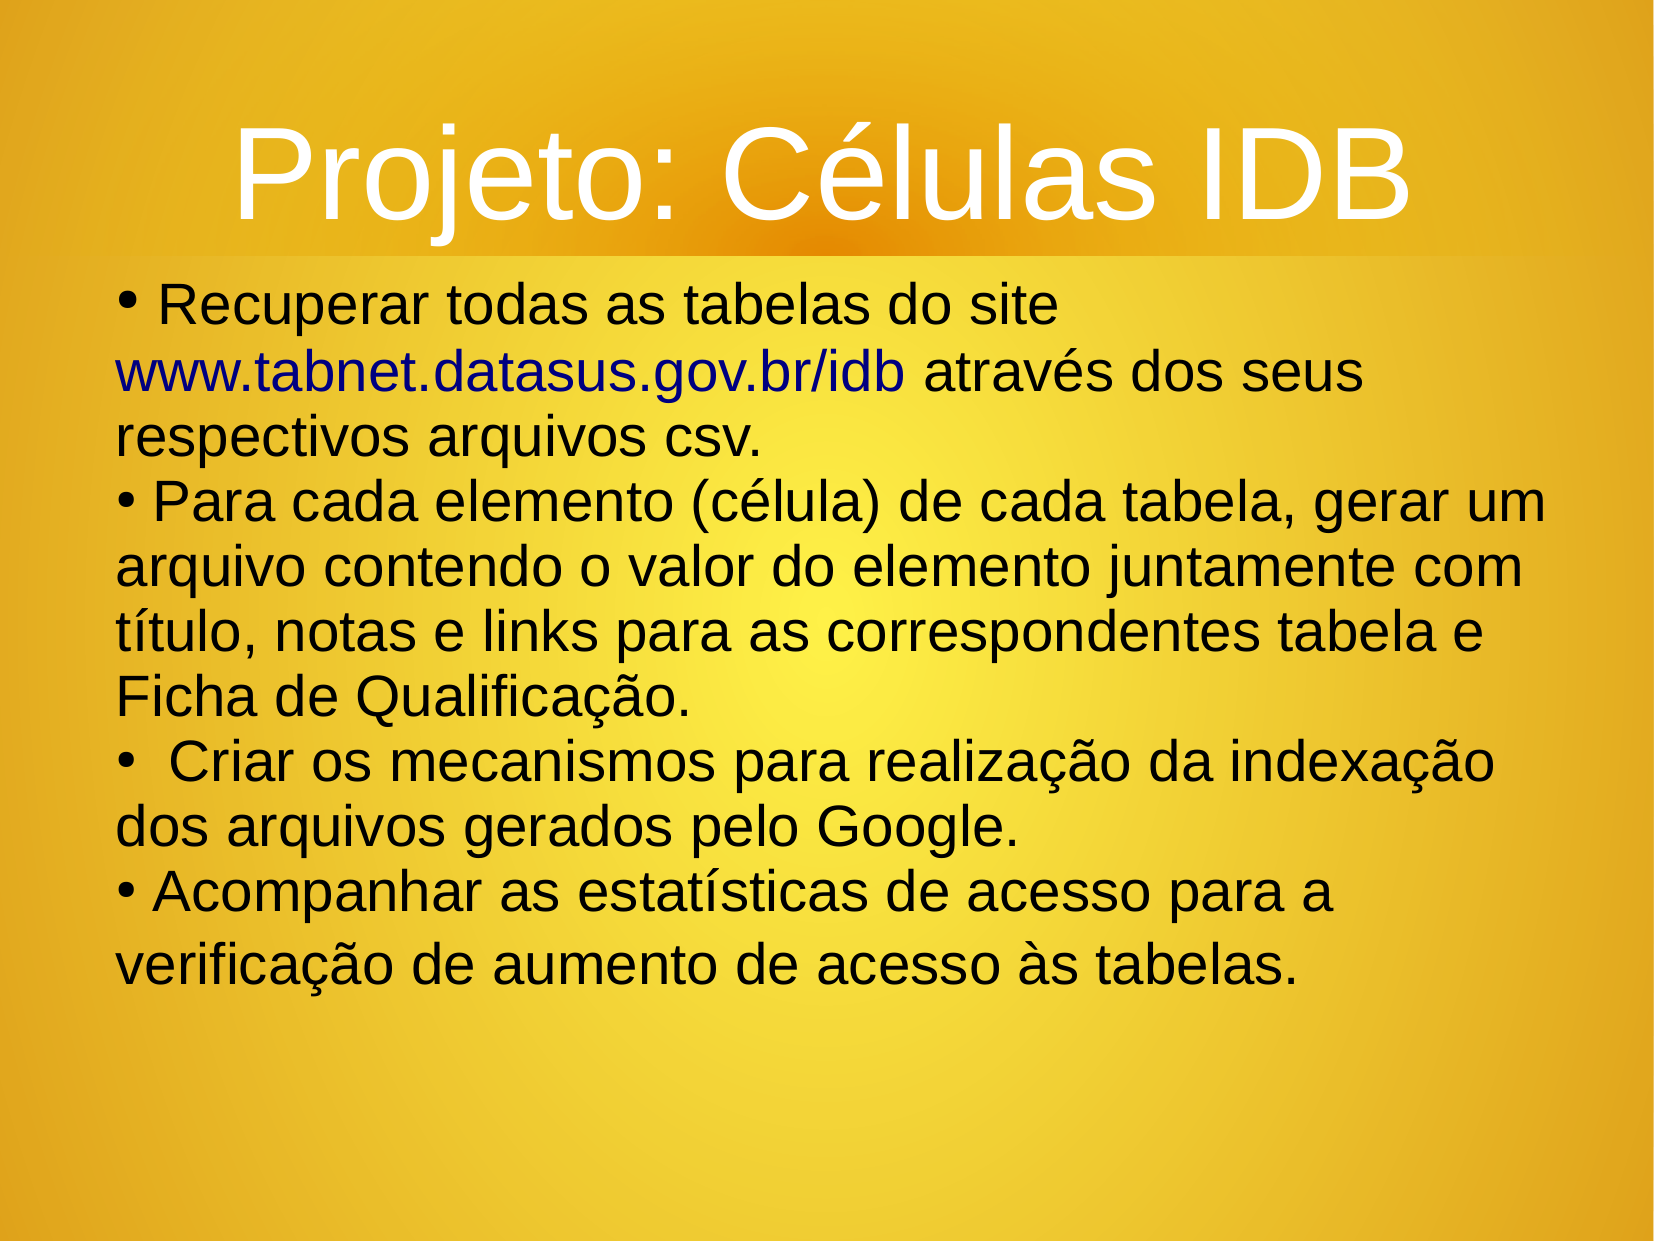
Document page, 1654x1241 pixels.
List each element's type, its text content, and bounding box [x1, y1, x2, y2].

title Projeto: Células IDB [78, 70, 1567, 278]
subtitle Recuperar todas as tabelas do site www.tabnet.datasus.gov.br/idb através dos seus respectivos arquivos csv. Para cada elemento (célula) de cada tabela, gerar um arquivo contendo o valor do elemento juntamente com título, notas e links para as correspondentes tabela e Ficha de Qualificação. Criar os mecanismos para realização da indexação dos arquivos gerados pelo Google. Acompanhar as estatísticas de acesso para a verificação de aumento de acesso às tabelas. [115, 263, 1571, 999]
